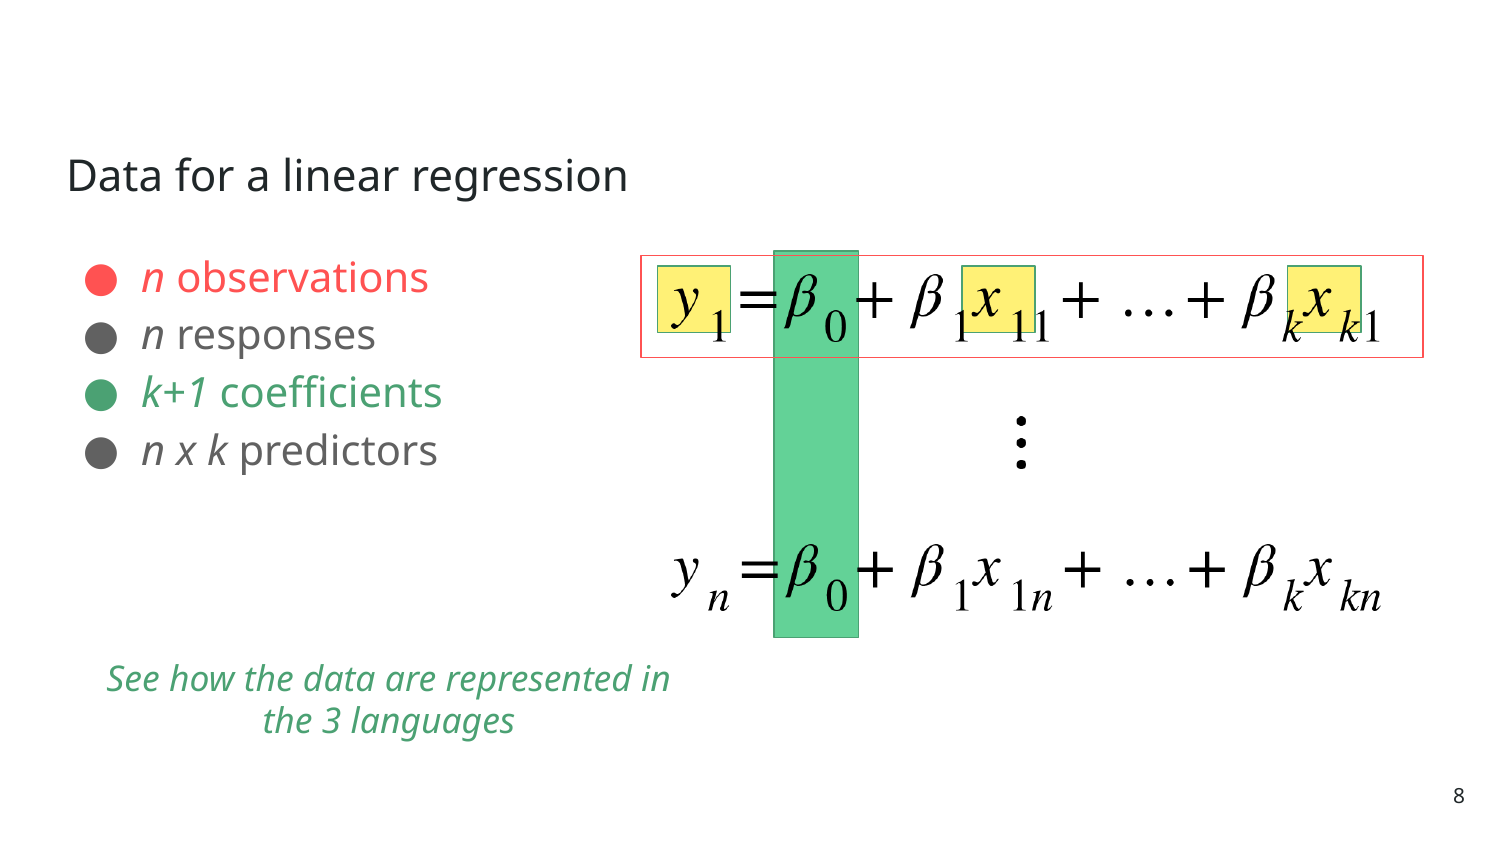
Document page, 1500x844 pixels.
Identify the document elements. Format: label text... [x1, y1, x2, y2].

text_box [774, 358, 859, 544]
text_box [961, 265, 1036, 274]
text_box [774, 256, 859, 274]
text_box [774, 250, 859, 255]
text_box [1287, 265, 1361, 274]
picture [671, 544, 1384, 611]
picture [993, 416, 1062, 470]
text_box [774, 611, 859, 638]
list n observations n responses k+1 coefficients n x k predictors [51, 227, 512, 750]
text_box See how the data are represented in the 3 languages [84, 641, 694, 757]
picture [671, 274, 1384, 342]
title Data for a linear regression [51, 91, 645, 216]
slide_number <number> [1389, 764, 1480, 830]
text_box [774, 342, 859, 357]
text_box [657, 265, 731, 333]
